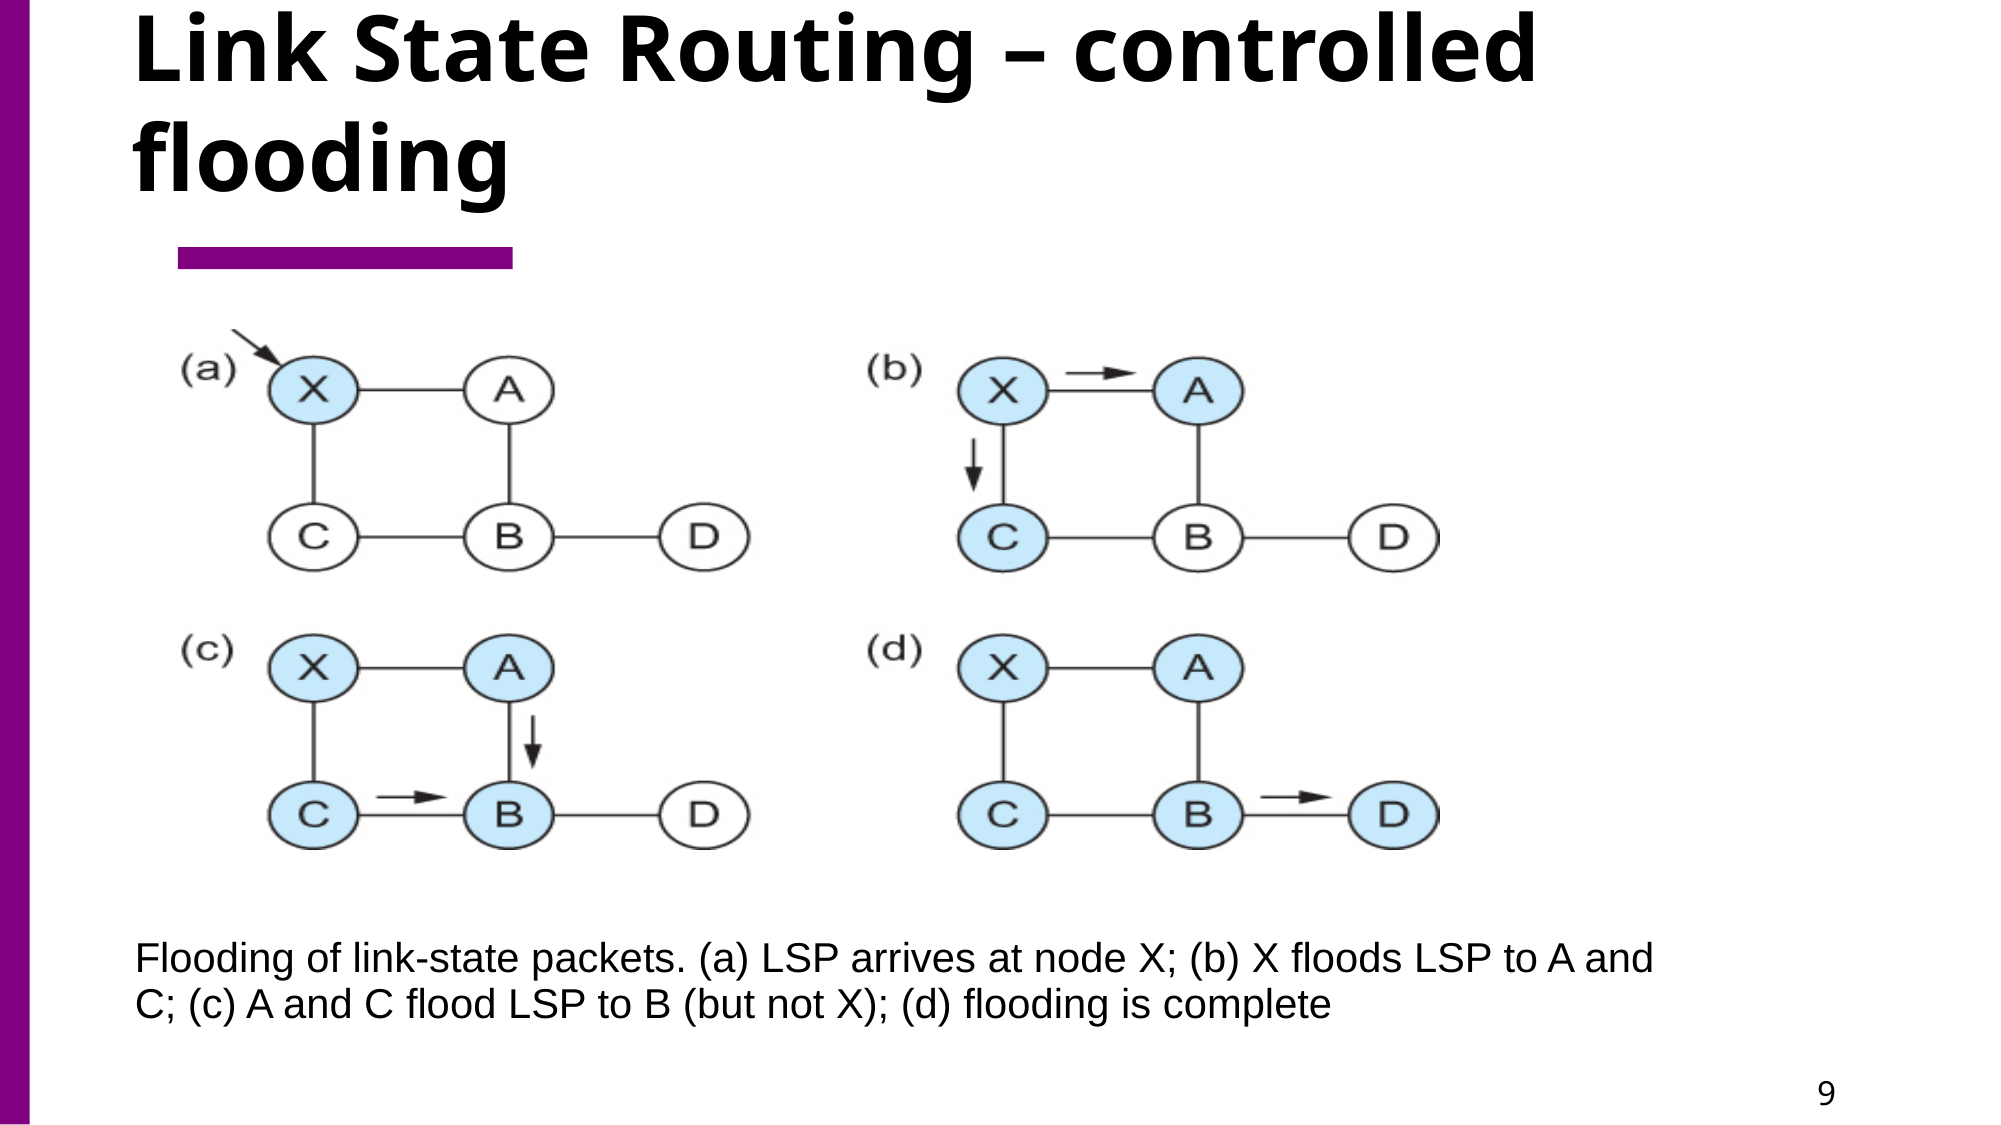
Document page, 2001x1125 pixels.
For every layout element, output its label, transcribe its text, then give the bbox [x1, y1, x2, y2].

title Link State Routing – controlled flooding [116, 34, 1817, 165]
text_box Flooding of link-state packets. (a) LSP arrives at node X; (b) X floods LSP to A and C; (c) A and C flood LSP to B (but not X); (d) flooding is complete [120, 927, 1713, 1036]
picture [180, 329, 1440, 850]
